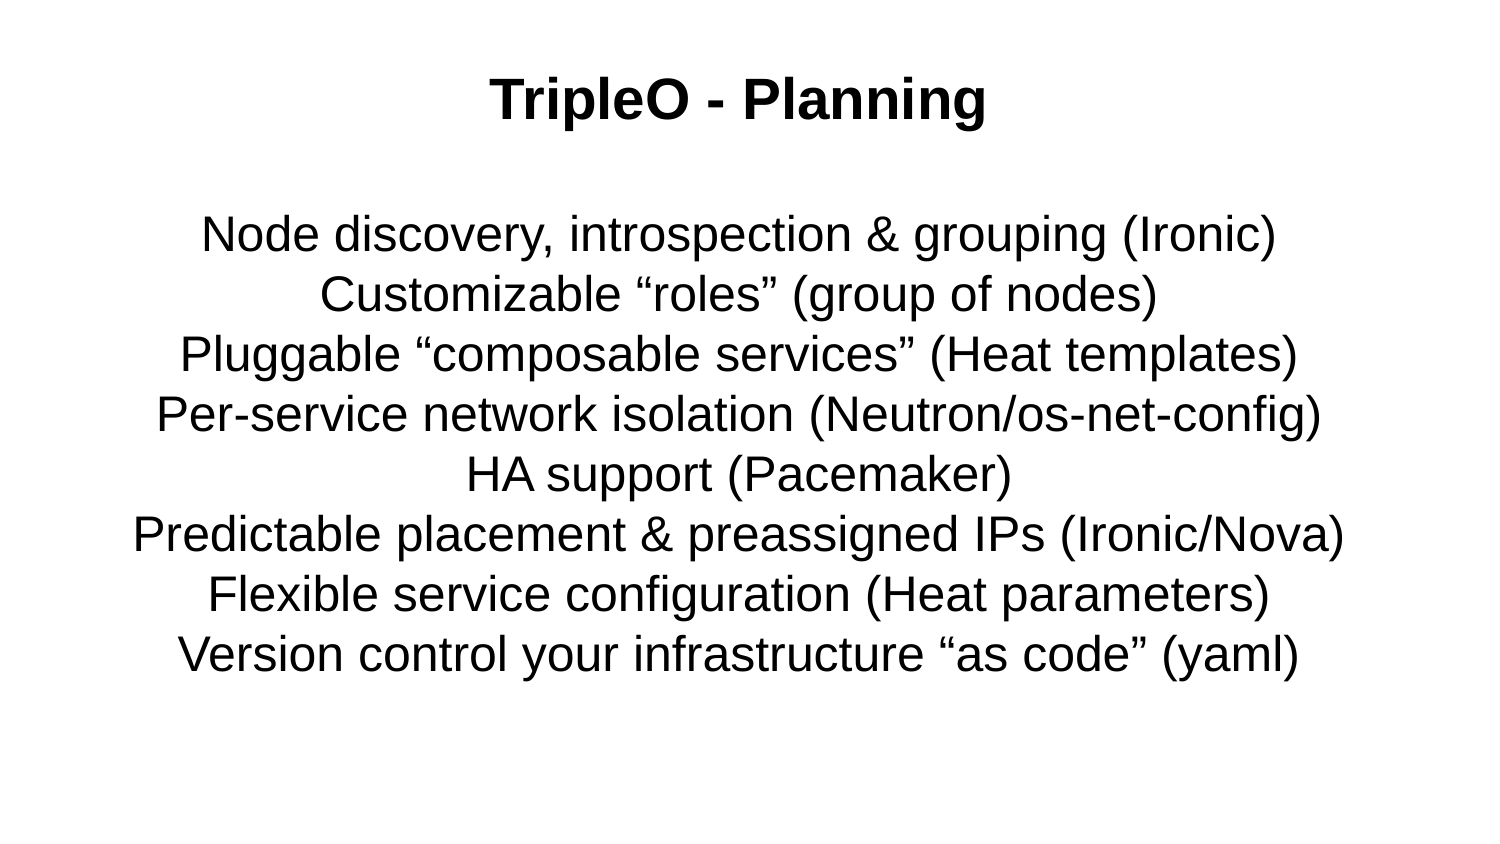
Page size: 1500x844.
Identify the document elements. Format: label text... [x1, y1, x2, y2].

title TripleO - Planning Node discovery, introspection & grouping (Ironic) Customizable “roles” (group of nodes) Pluggable “composable services” (Heat templates) Per-service network isolation (Neutron/os-net-config) HA support (Pacemaker) Predictable placement & preassigned IPs (Ironic/Nova) Flexible service configuration (Heat parameters) Version control your infrastructure “as code” (yaml) [64, 46, 1415, 187]
